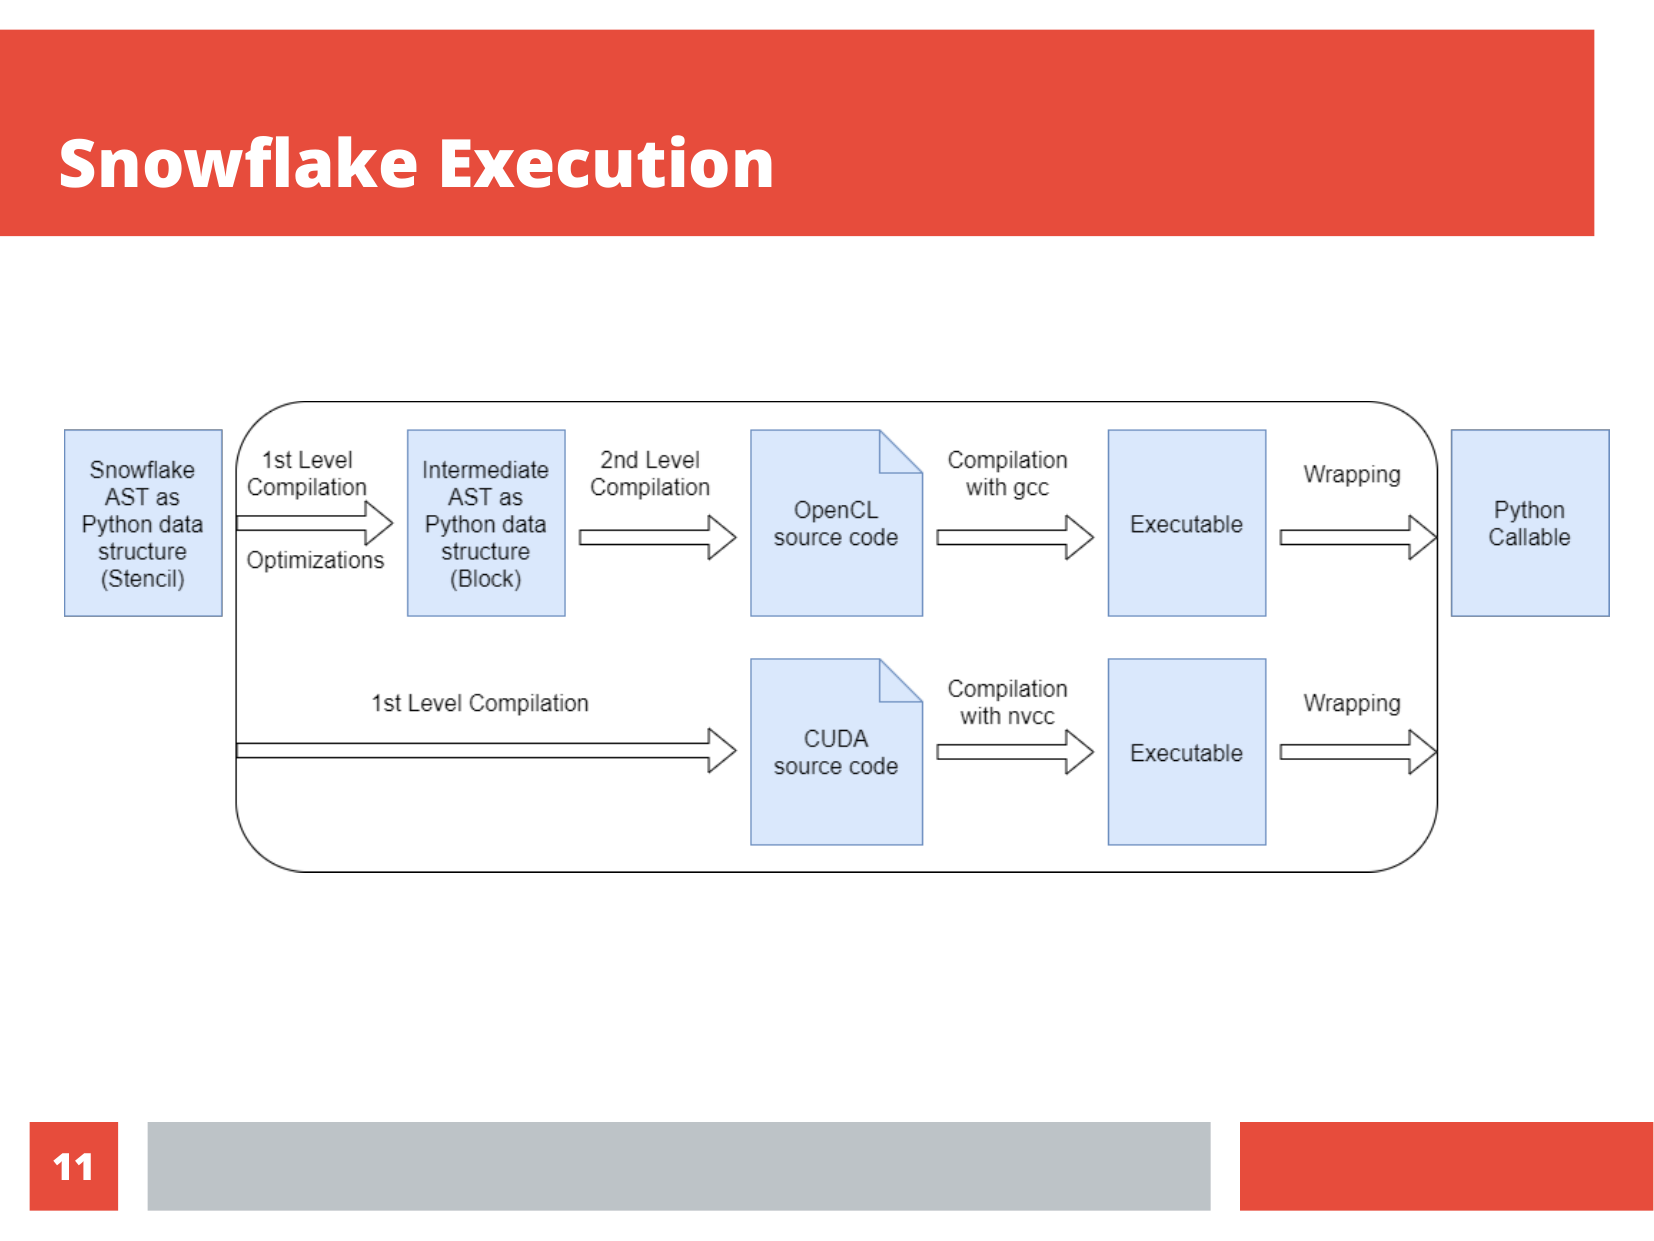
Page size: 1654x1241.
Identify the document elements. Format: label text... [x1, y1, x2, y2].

title Snowflake Execution [59, 59, 1595, 207]
picture [64, 401, 1610, 874]
